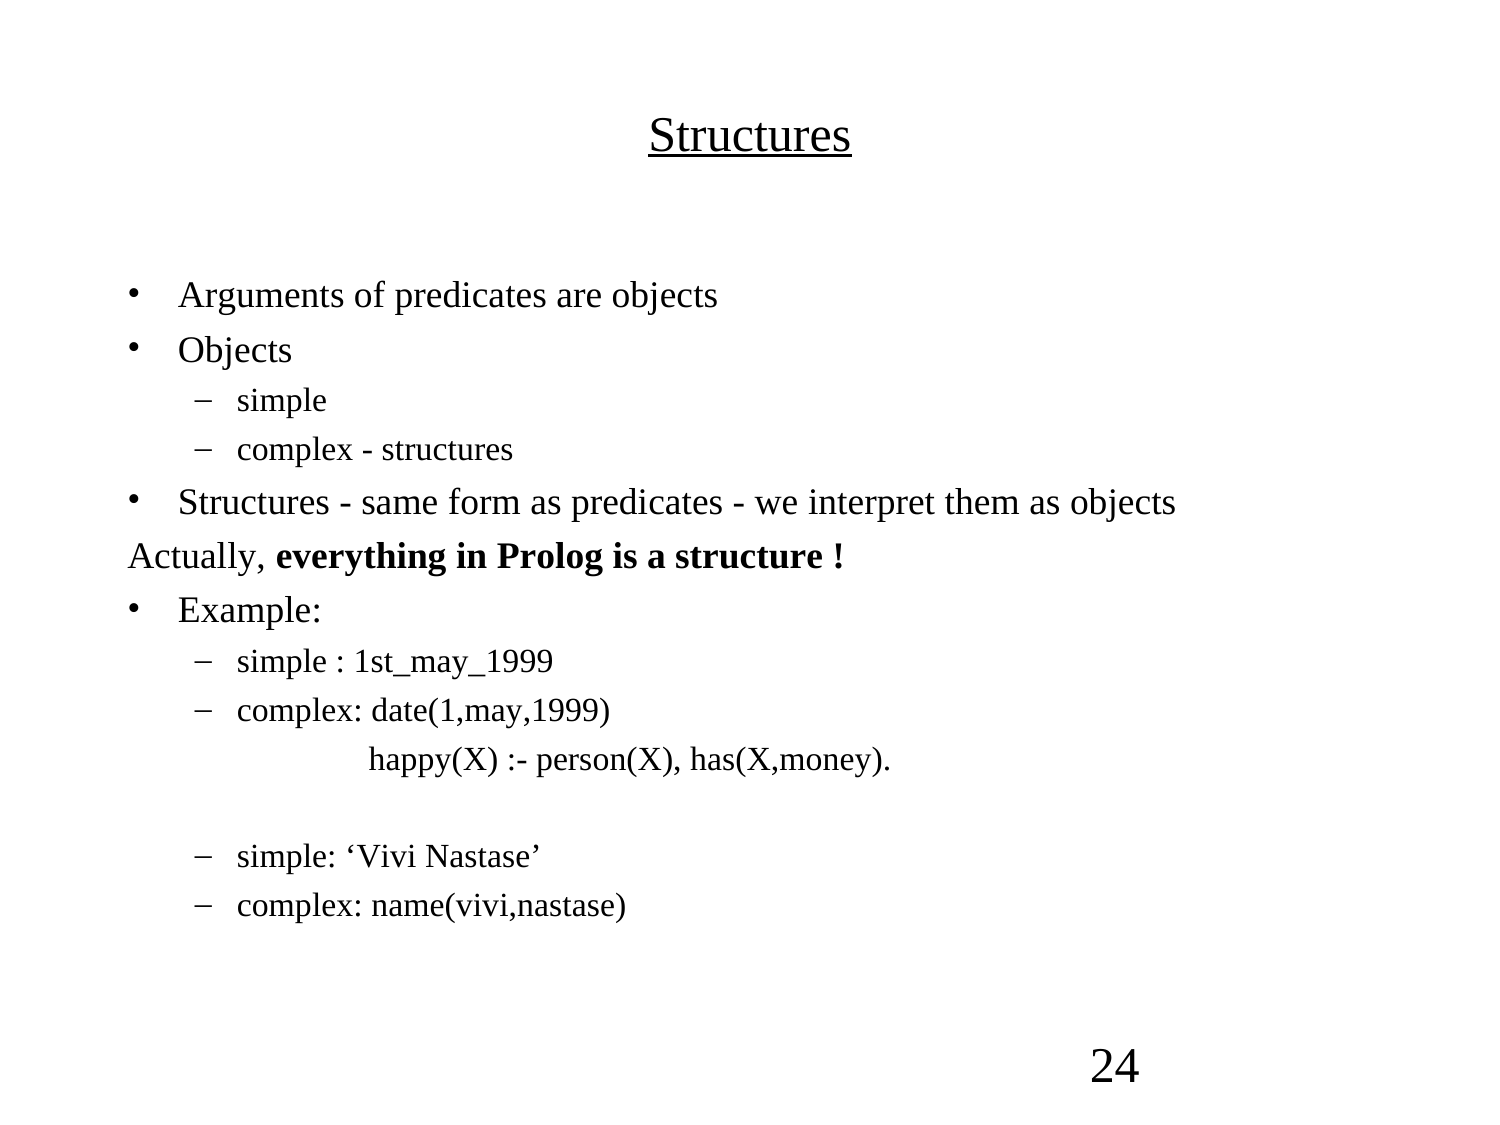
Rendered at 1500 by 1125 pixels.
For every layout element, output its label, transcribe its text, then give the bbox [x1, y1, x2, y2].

title Structures [112, 37, 1388, 225]
list Arguments of predicates are objects Objects simple complex - structures Structures - same form as predicates - we interpret them as objects Actually, everything in Prolog is a structure ! Example: simple : 1st_may_1999 complex: date(1,may,1999) happy(X) :- person(X), has(X,money). simple: ‘Vivi Nastase’ complex: name(vivi,nastase) [112, 262, 1388, 938]
